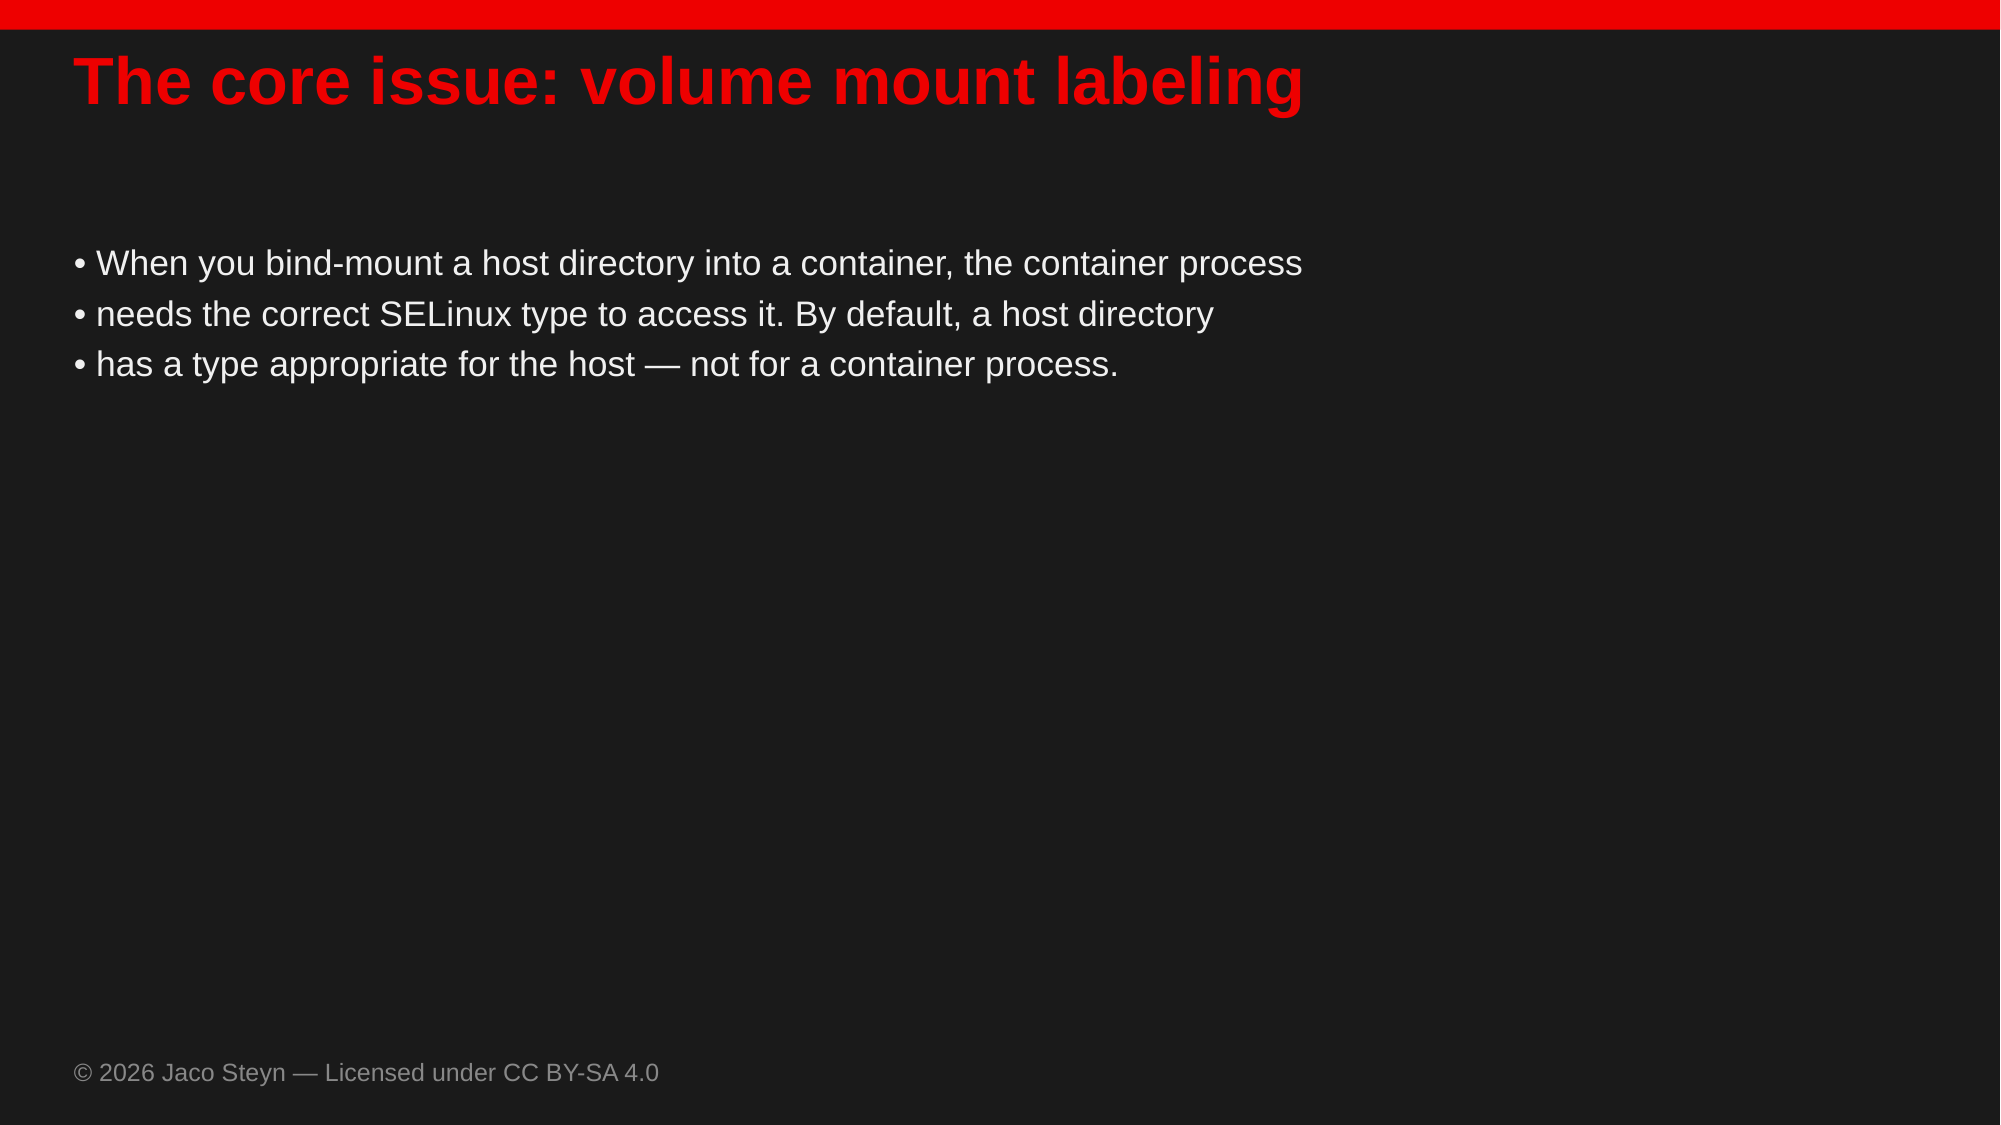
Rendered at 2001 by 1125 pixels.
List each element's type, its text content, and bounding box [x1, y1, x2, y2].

text_box The core issue: volume mount labeling [59, 36, 1942, 208]
text_box [0, 0, 2001, 30]
text_box © 2026 Jaco Steyn — Licensed under CC BY-SA 4.0 [59, 1051, 1942, 1093]
text_box • When you bind-mount a host directory into a container, the container process • needs the correct SELinux type to access it. By default, a host directory • has a type appropriate for the host — not for a container process. [59, 236, 1942, 1037]
